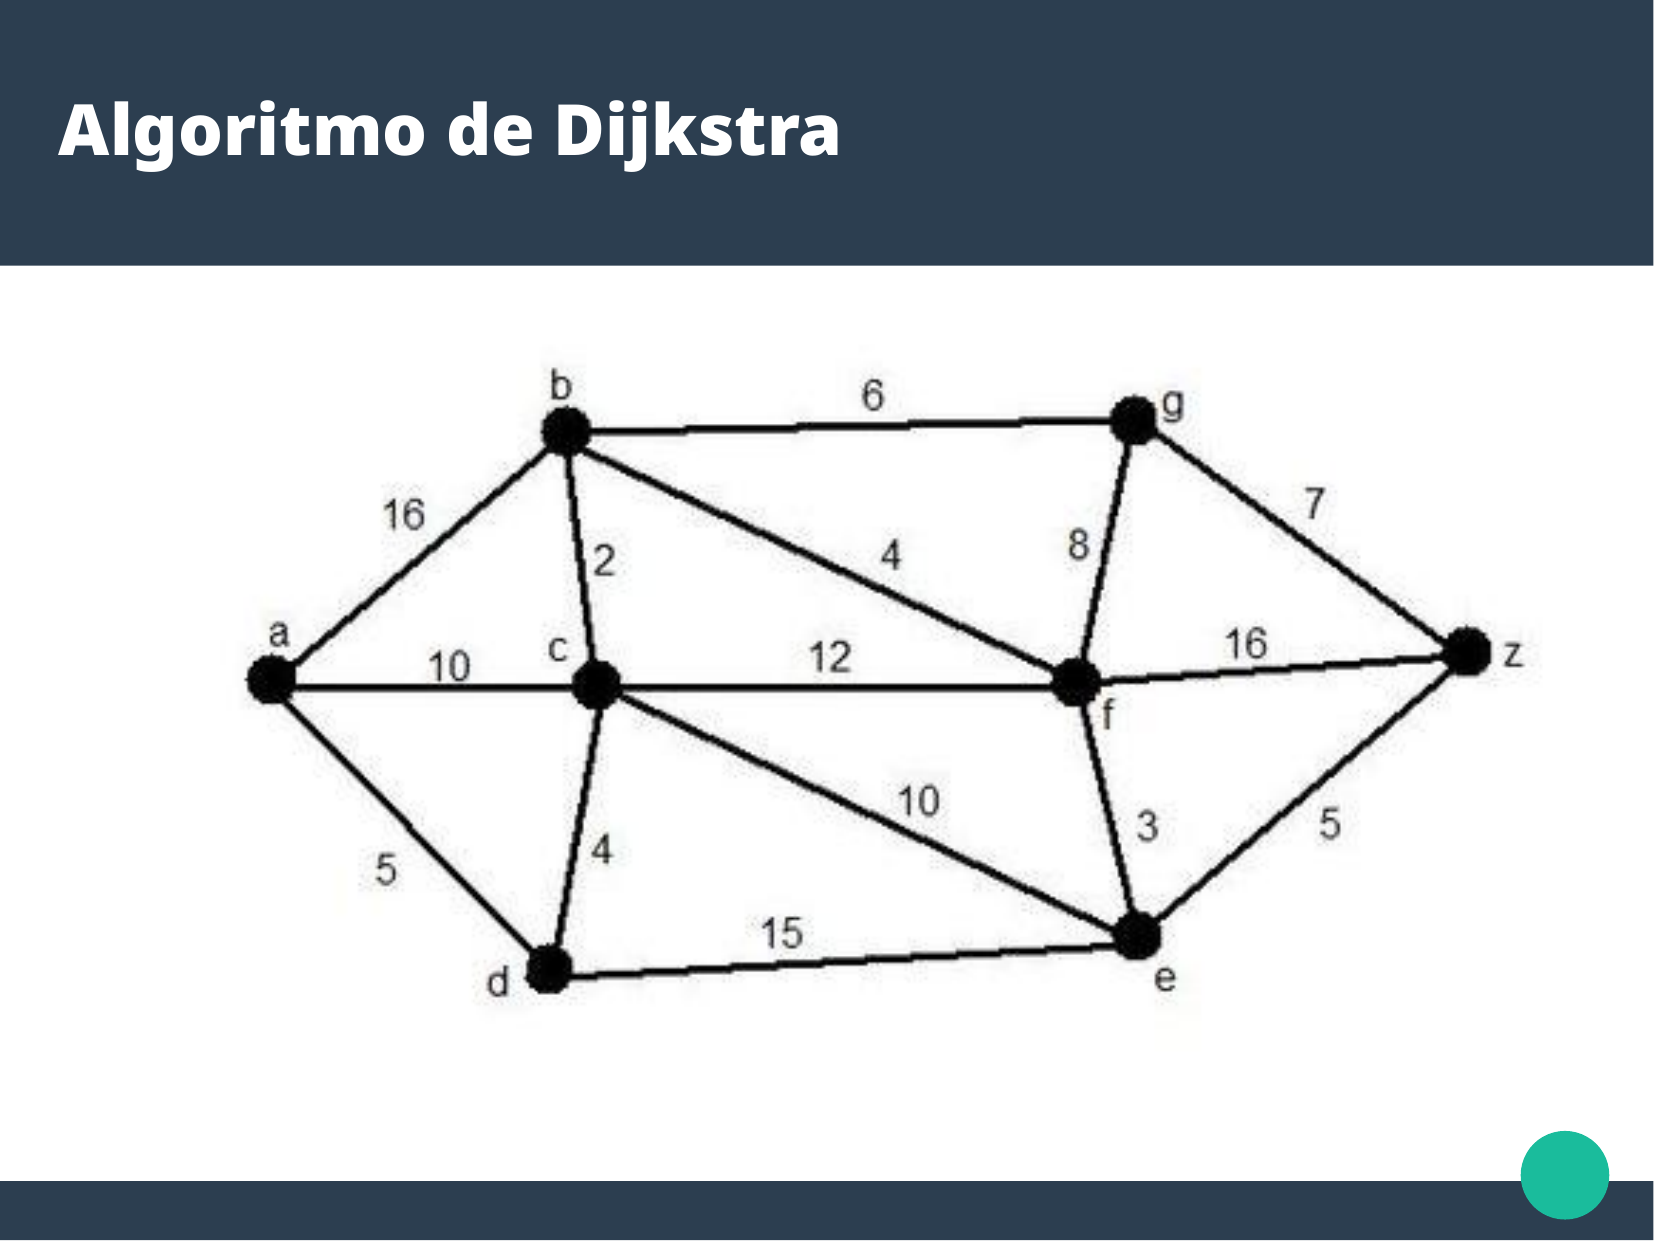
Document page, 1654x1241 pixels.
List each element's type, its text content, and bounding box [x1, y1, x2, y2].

title Algoritmo de Dijkstra [59, 49, 1595, 207]
picture [200, 278, 1560, 1084]
